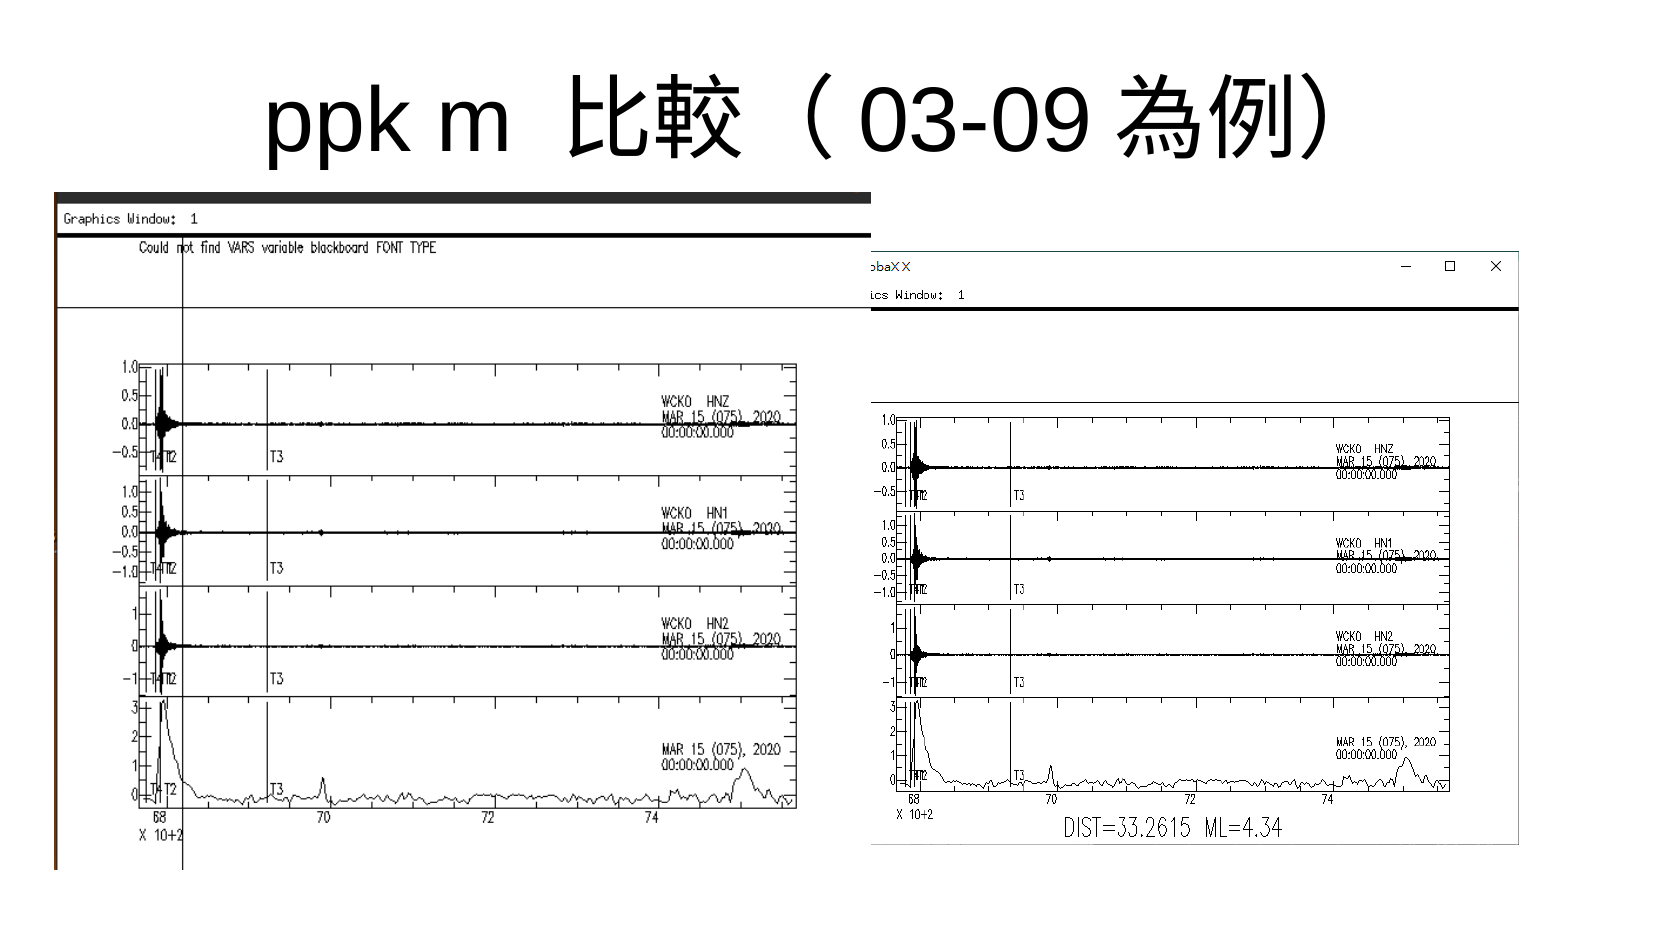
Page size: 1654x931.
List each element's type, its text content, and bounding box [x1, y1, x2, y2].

title ppk m 比較（03-09為例） [82, 37, 1571, 193]
picture [54, 192, 1519, 870]
